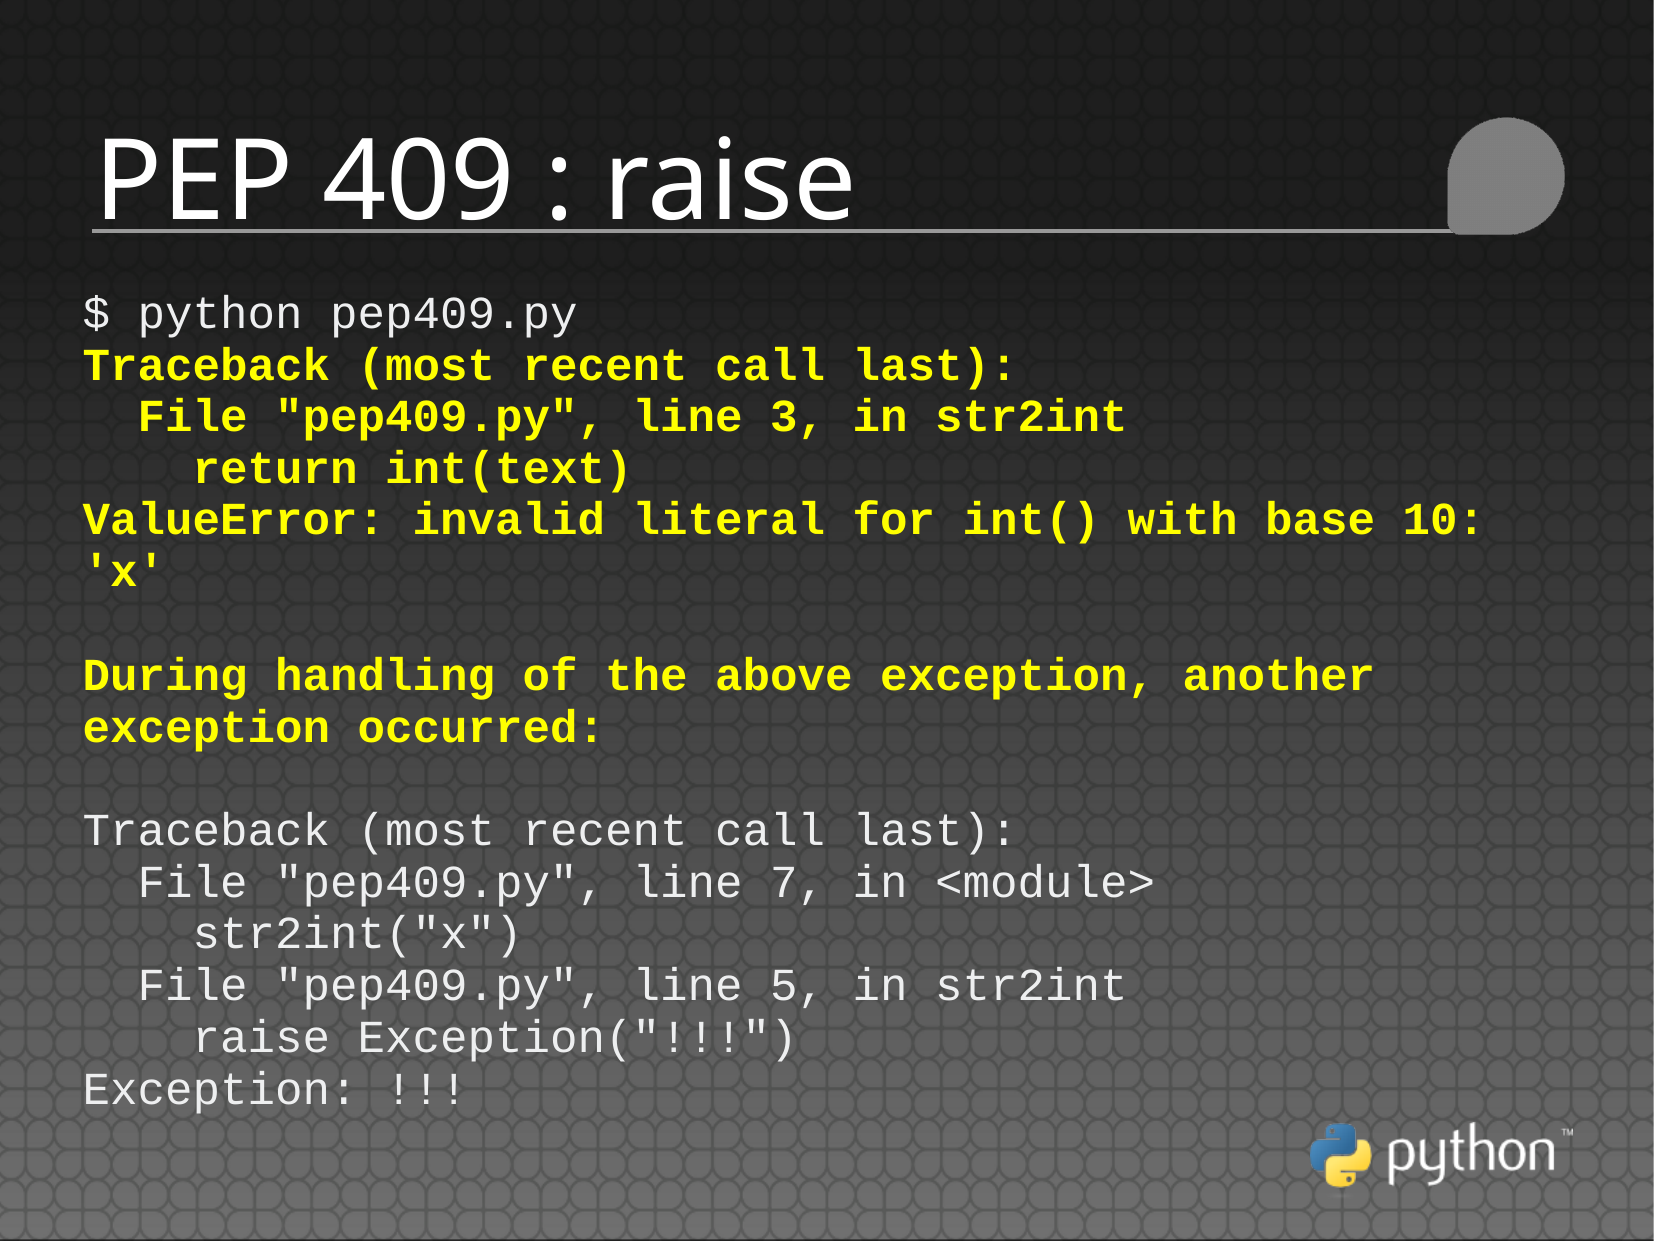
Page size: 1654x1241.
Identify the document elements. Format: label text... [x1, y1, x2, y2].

picture [0, 0, 1654, 1241]
list $ python pep409.py Traceback (most recent call last): File "pep409.py", line 3, in str2int return int(text) ValueError: invalid literal for int() with base 10: 'x' During handling of the above exception, another exception occurred: Traceback (most recent call last): File "pep409.py", line 7, in <module> str2int("x") File "pep409.py", line 5, in str2int raise Exception("!!!") Exception: !!! [82, 290, 1571, 1200]
title PEP 409 : raise [94, 100, 1426, 251]
